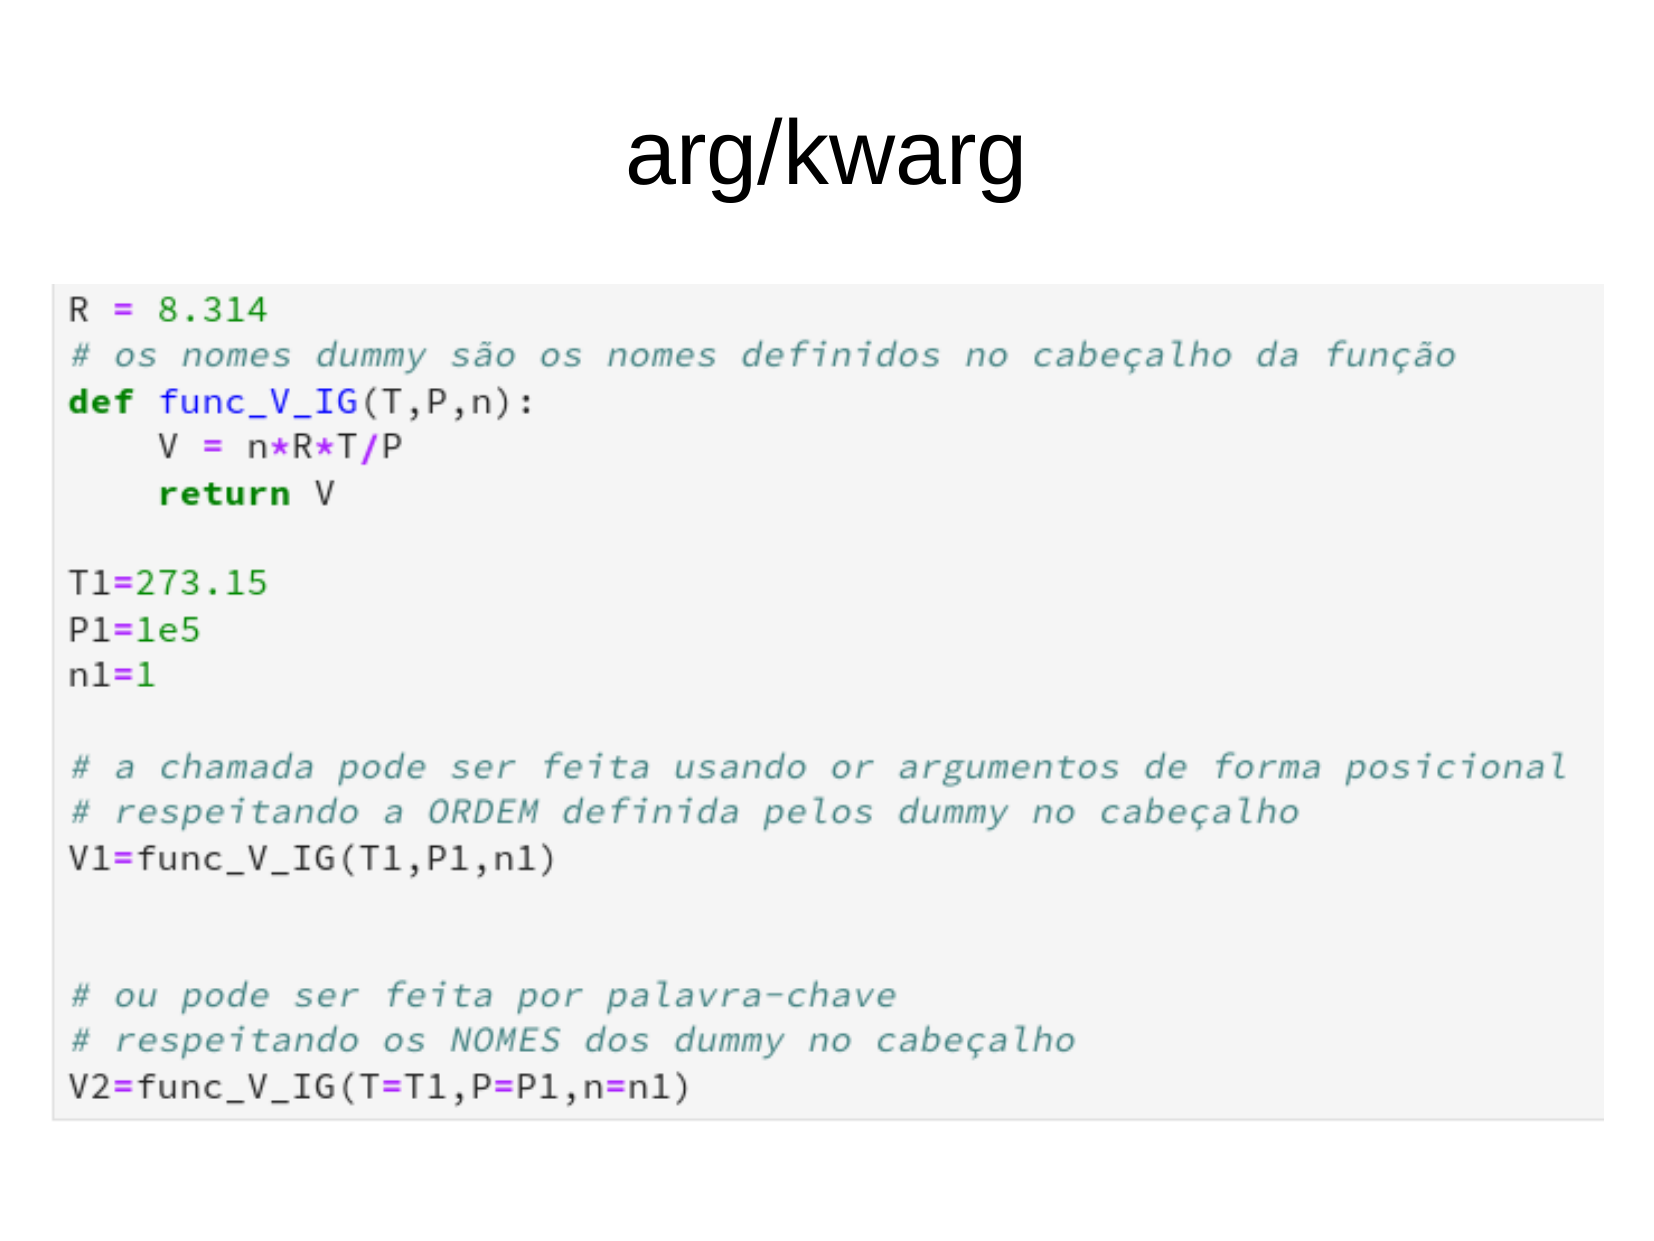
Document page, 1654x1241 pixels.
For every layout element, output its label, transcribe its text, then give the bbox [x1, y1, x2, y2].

picture [46, 284, 1604, 1146]
title arg/kwarg [82, 49, 1571, 257]
